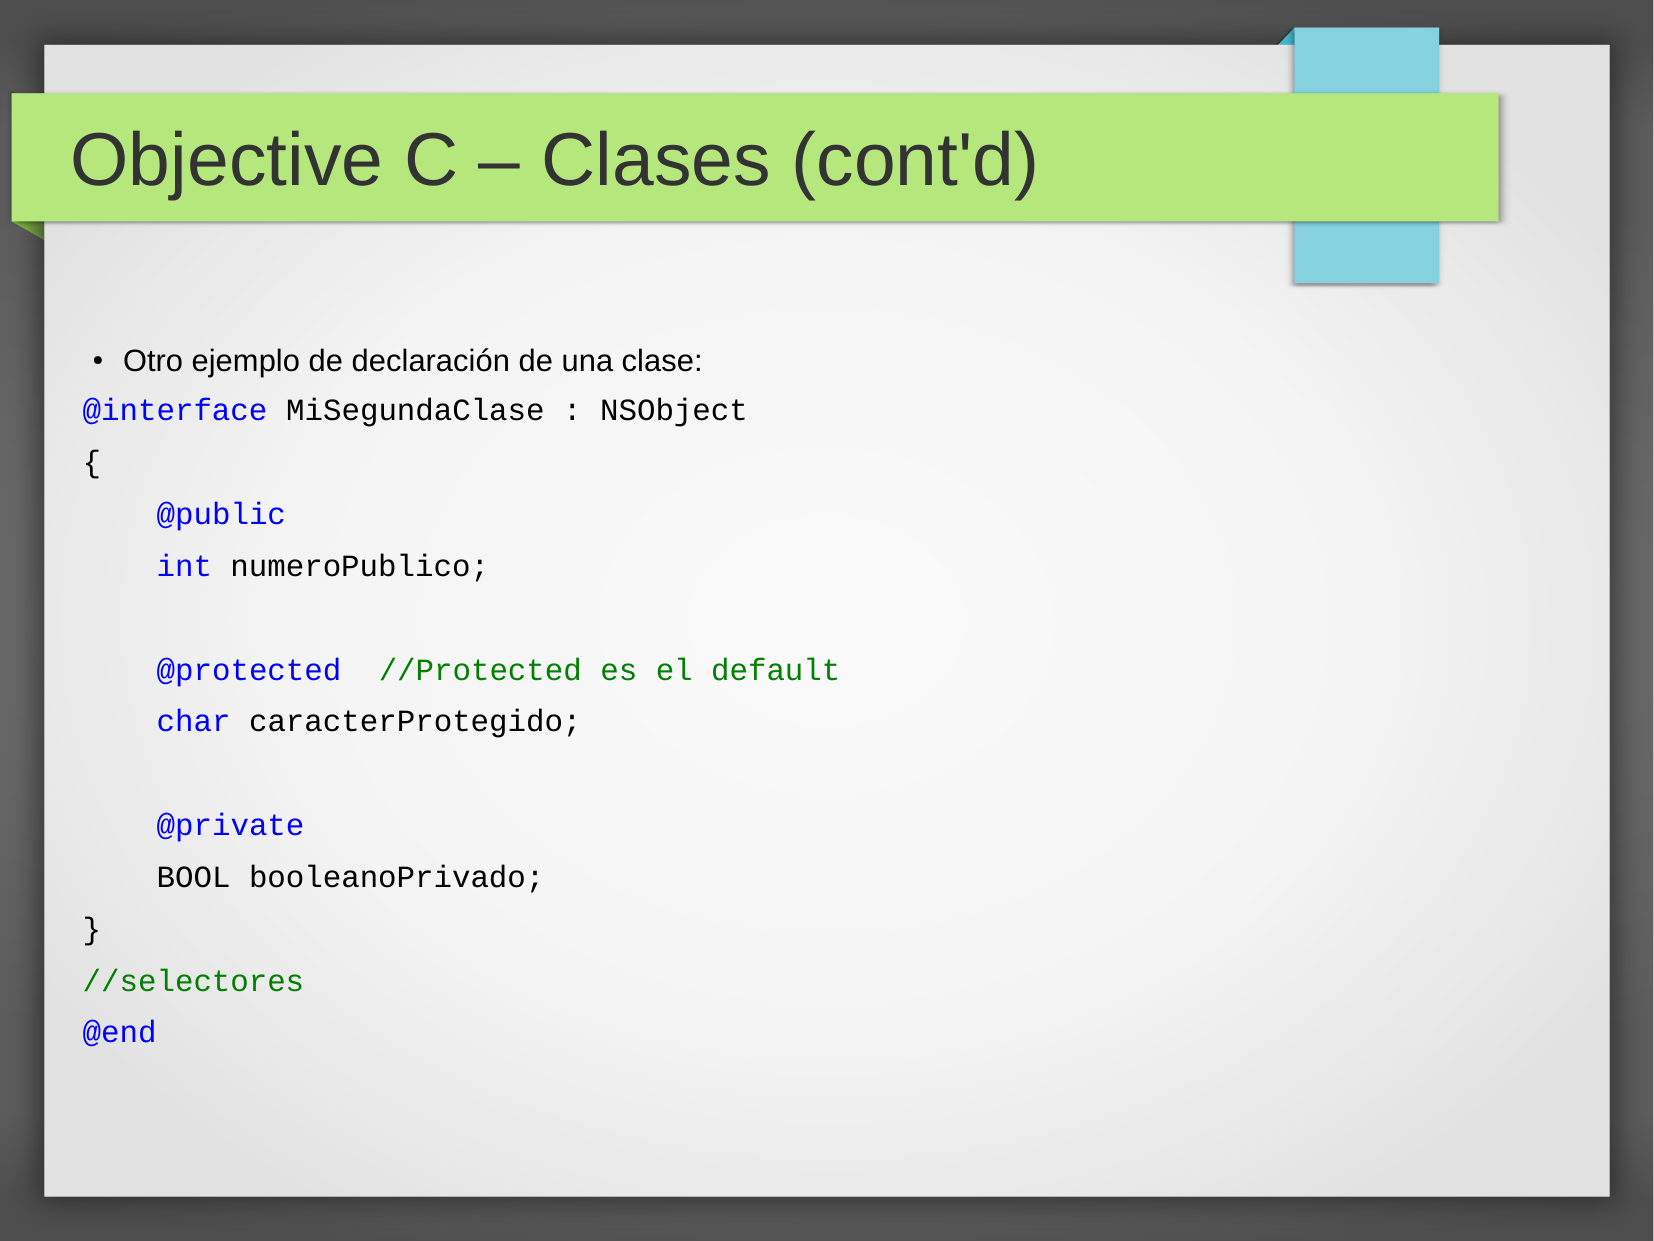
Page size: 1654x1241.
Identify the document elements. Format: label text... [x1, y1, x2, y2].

list Otro ejemplo de declaración de una clase: @interface MiSegundaClase : NSObject { @public int numeroPublico; @protected //Protected es el default char caracterProtegido; @private BOOL booleanoPrivado; } //selectores @end [82, 343, 1538, 1063]
picture [0, 0, 1654, 1241]
title Objective C – Clases (cont'd) [70, 106, 1229, 213]
